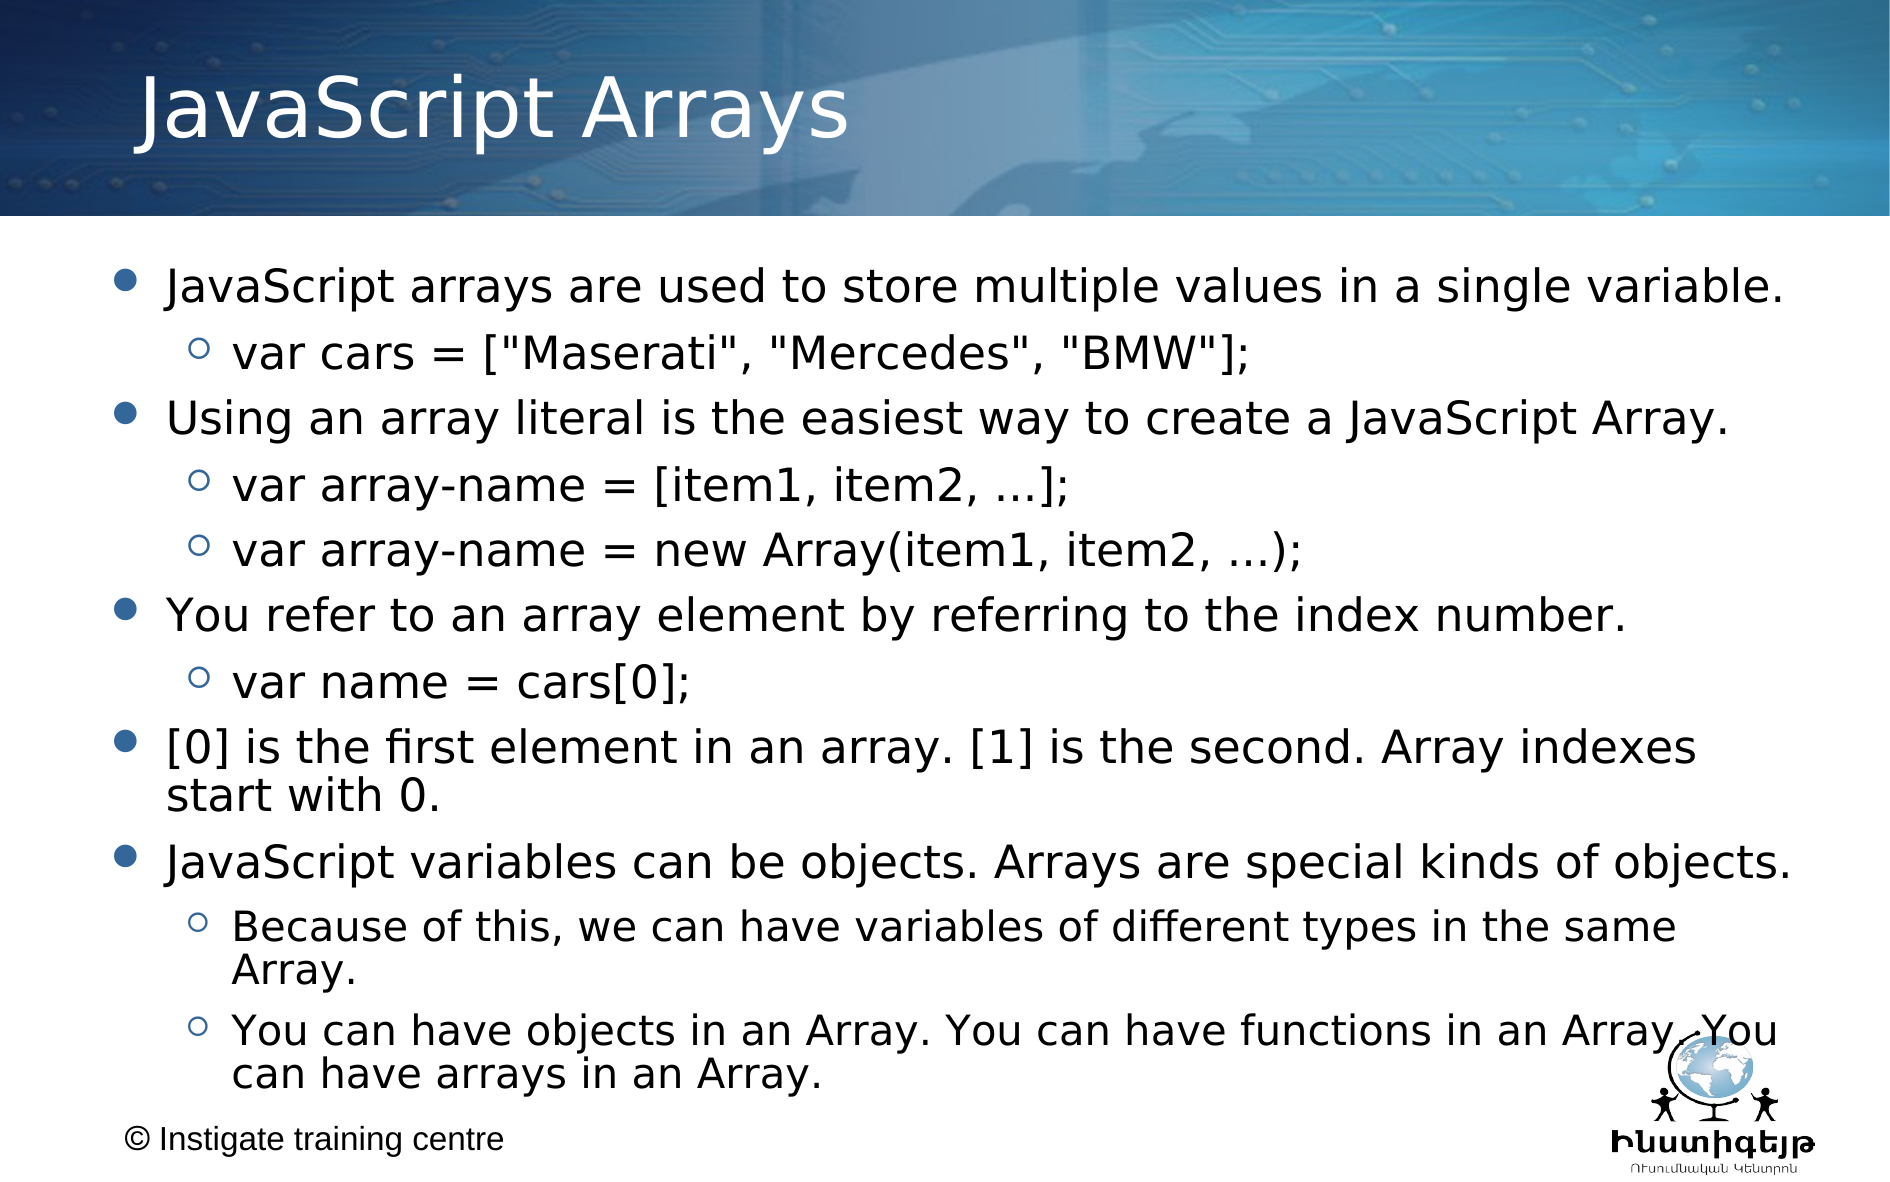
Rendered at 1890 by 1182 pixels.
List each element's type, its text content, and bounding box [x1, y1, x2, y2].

picture [0, 0, 1890, 216]
picture [1612, 1030, 1815, 1175]
list JavaScript arrays are used to store multiple values in a single variable. var cars = ["Maserati", "Mercedes", "BMW"]; Using an array literal is the easiest way to create a JavaScript Array. var array-name = [item1, item2, ...]; var array-name = new Array(item1, item2, ...); You refer to an array element by referring to the index number. var name = cars[0]; [0] is the first element in an array. [1] is the second. Array indexes start with 0. JavaScript variables can be objects. Arrays are special kinds of objects. Because of this, we can have variables of different types in the same Array. You can have objects in an Array. You can have functions in an Array. You can have arrays in an Array. [110, 264, 1801, 292]
